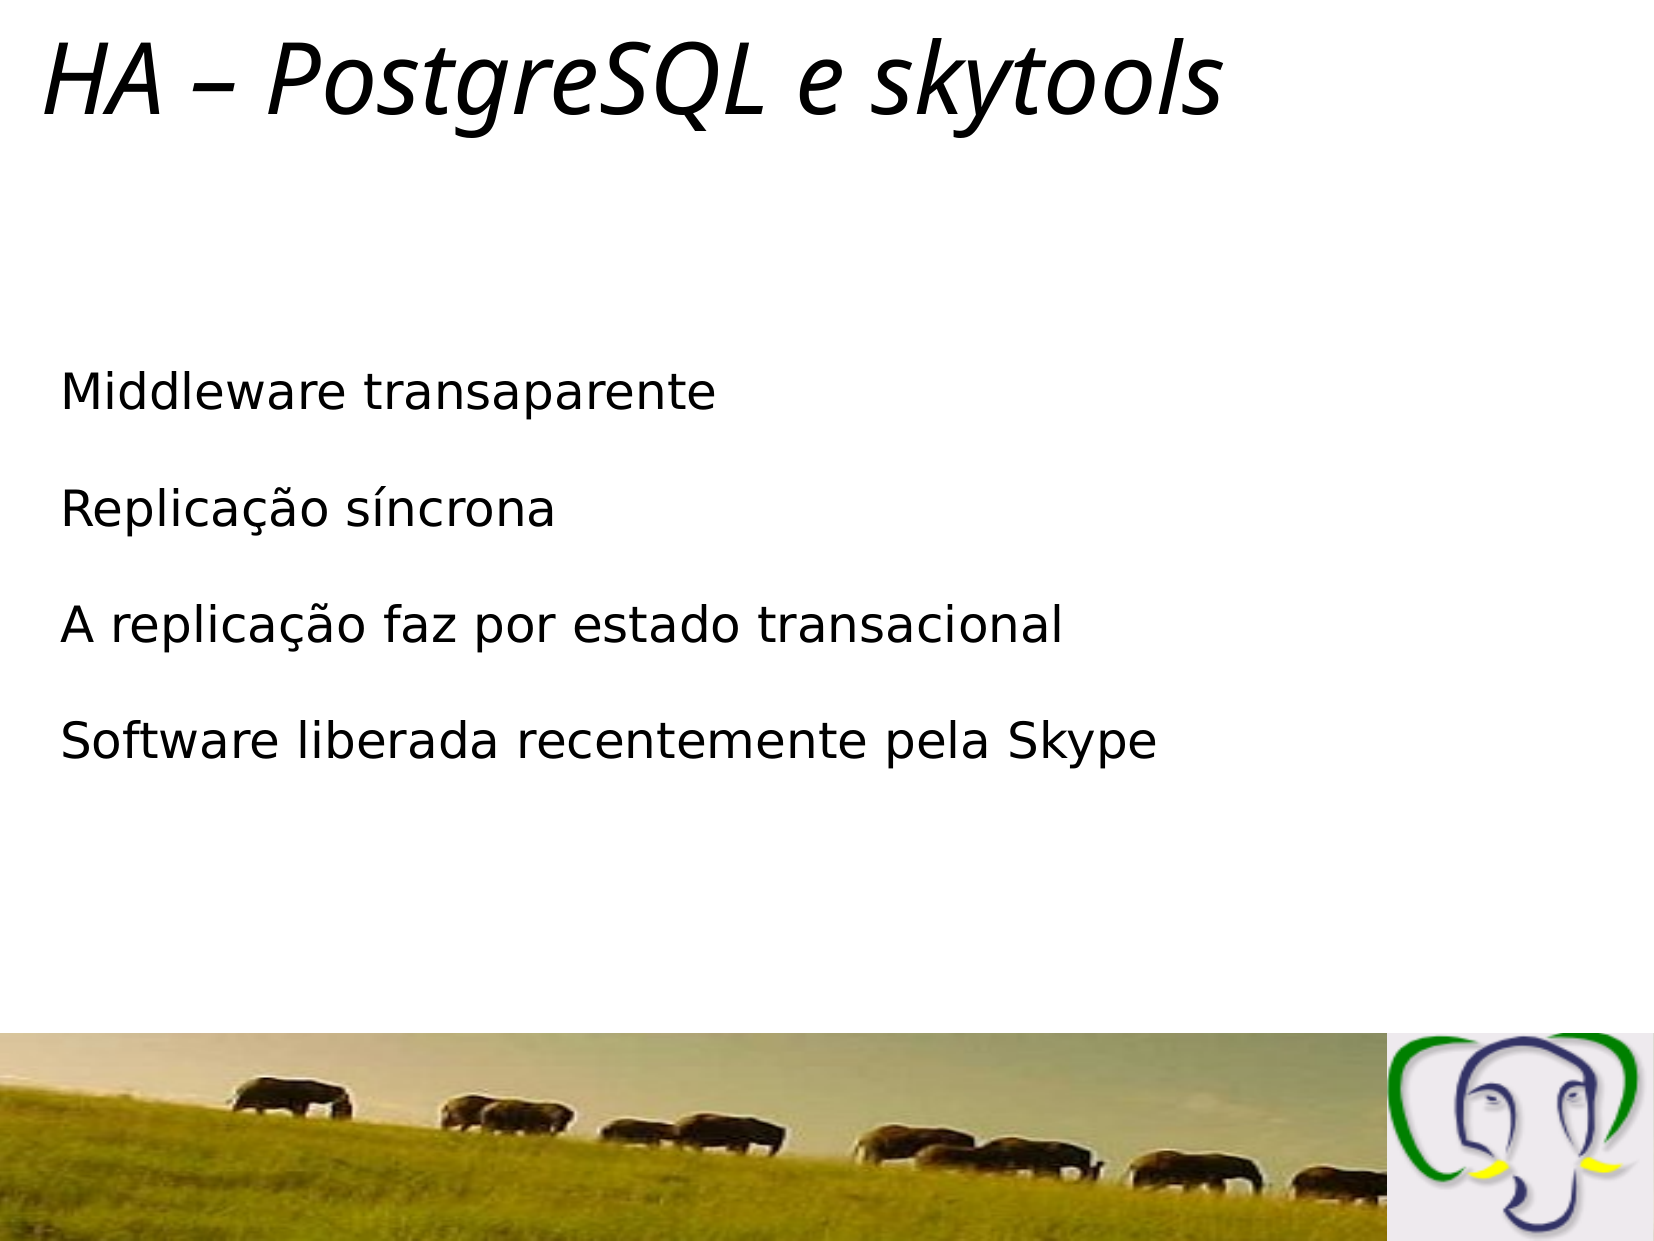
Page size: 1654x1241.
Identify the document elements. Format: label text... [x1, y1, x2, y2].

text_box HA – PostgreSQL e skytools [0, 0, 1654, 207]
text_box Middleware transaparente Replicação síncrona A replicação faz por estado transacional Software liberada recentemente pela Skype [29, 297, 1565, 895]
picture [0, 1033, 1654, 1241]
